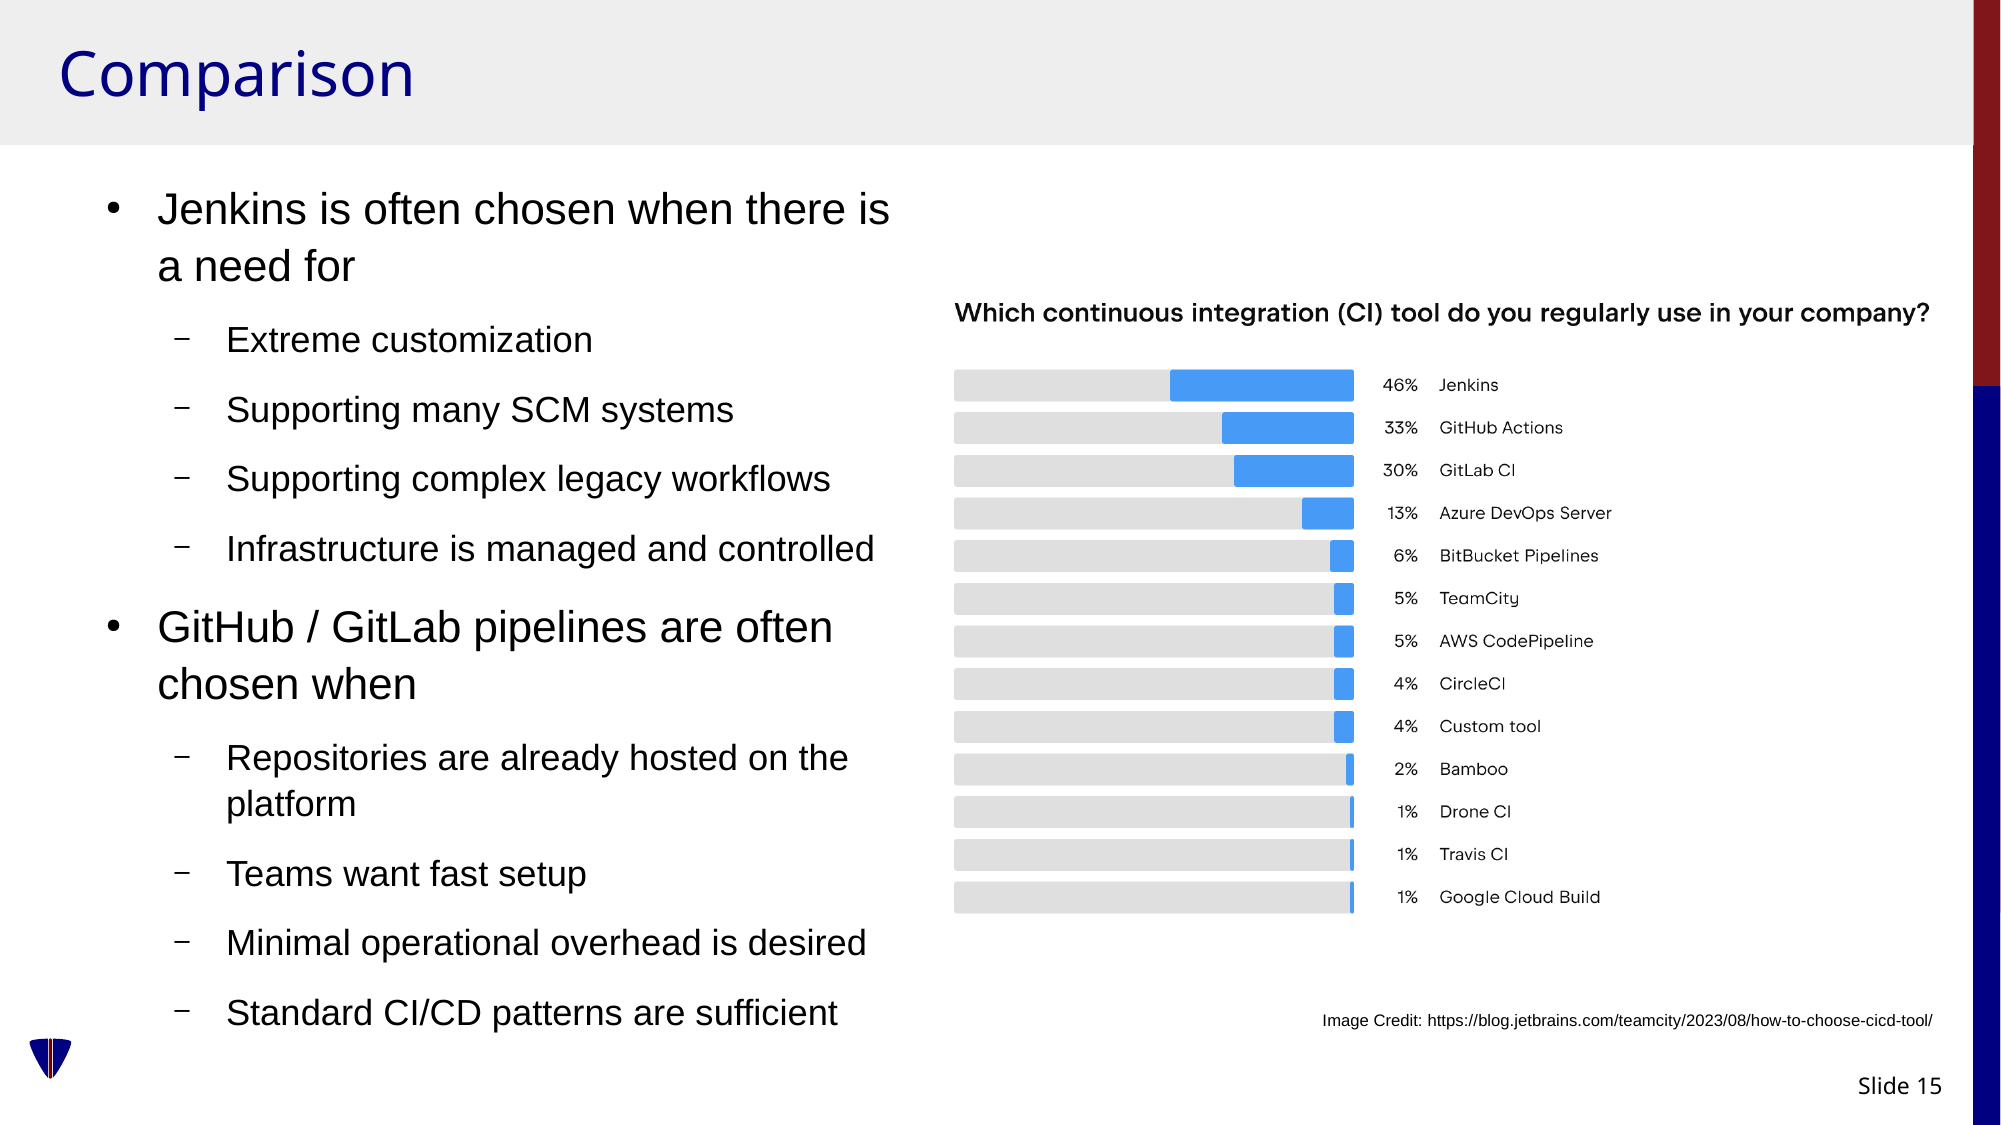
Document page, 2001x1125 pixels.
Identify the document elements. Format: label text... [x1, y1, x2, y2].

list Jenkins is often chosen when there is a need for Extreme customization Supporting many SCM systems Supporting complex legacy workflows Infrastructure is managed and controlled GitHub / GitLab pipelines are often chosen when Repositories are already hosted on the platform Teams want fast setup Minimal operational overhead is desired Standard CI/CD patterns are sufficient [88, 177, 916, 1034]
text_box Image Credit: https://blog.jetbrains.com/teamcity/2023/08/how-to-choose-cicd-tool/ [1299, 1003, 1949, 1063]
title Comparison [0, 0, 1974, 146]
picture [944, 295, 1932, 916]
